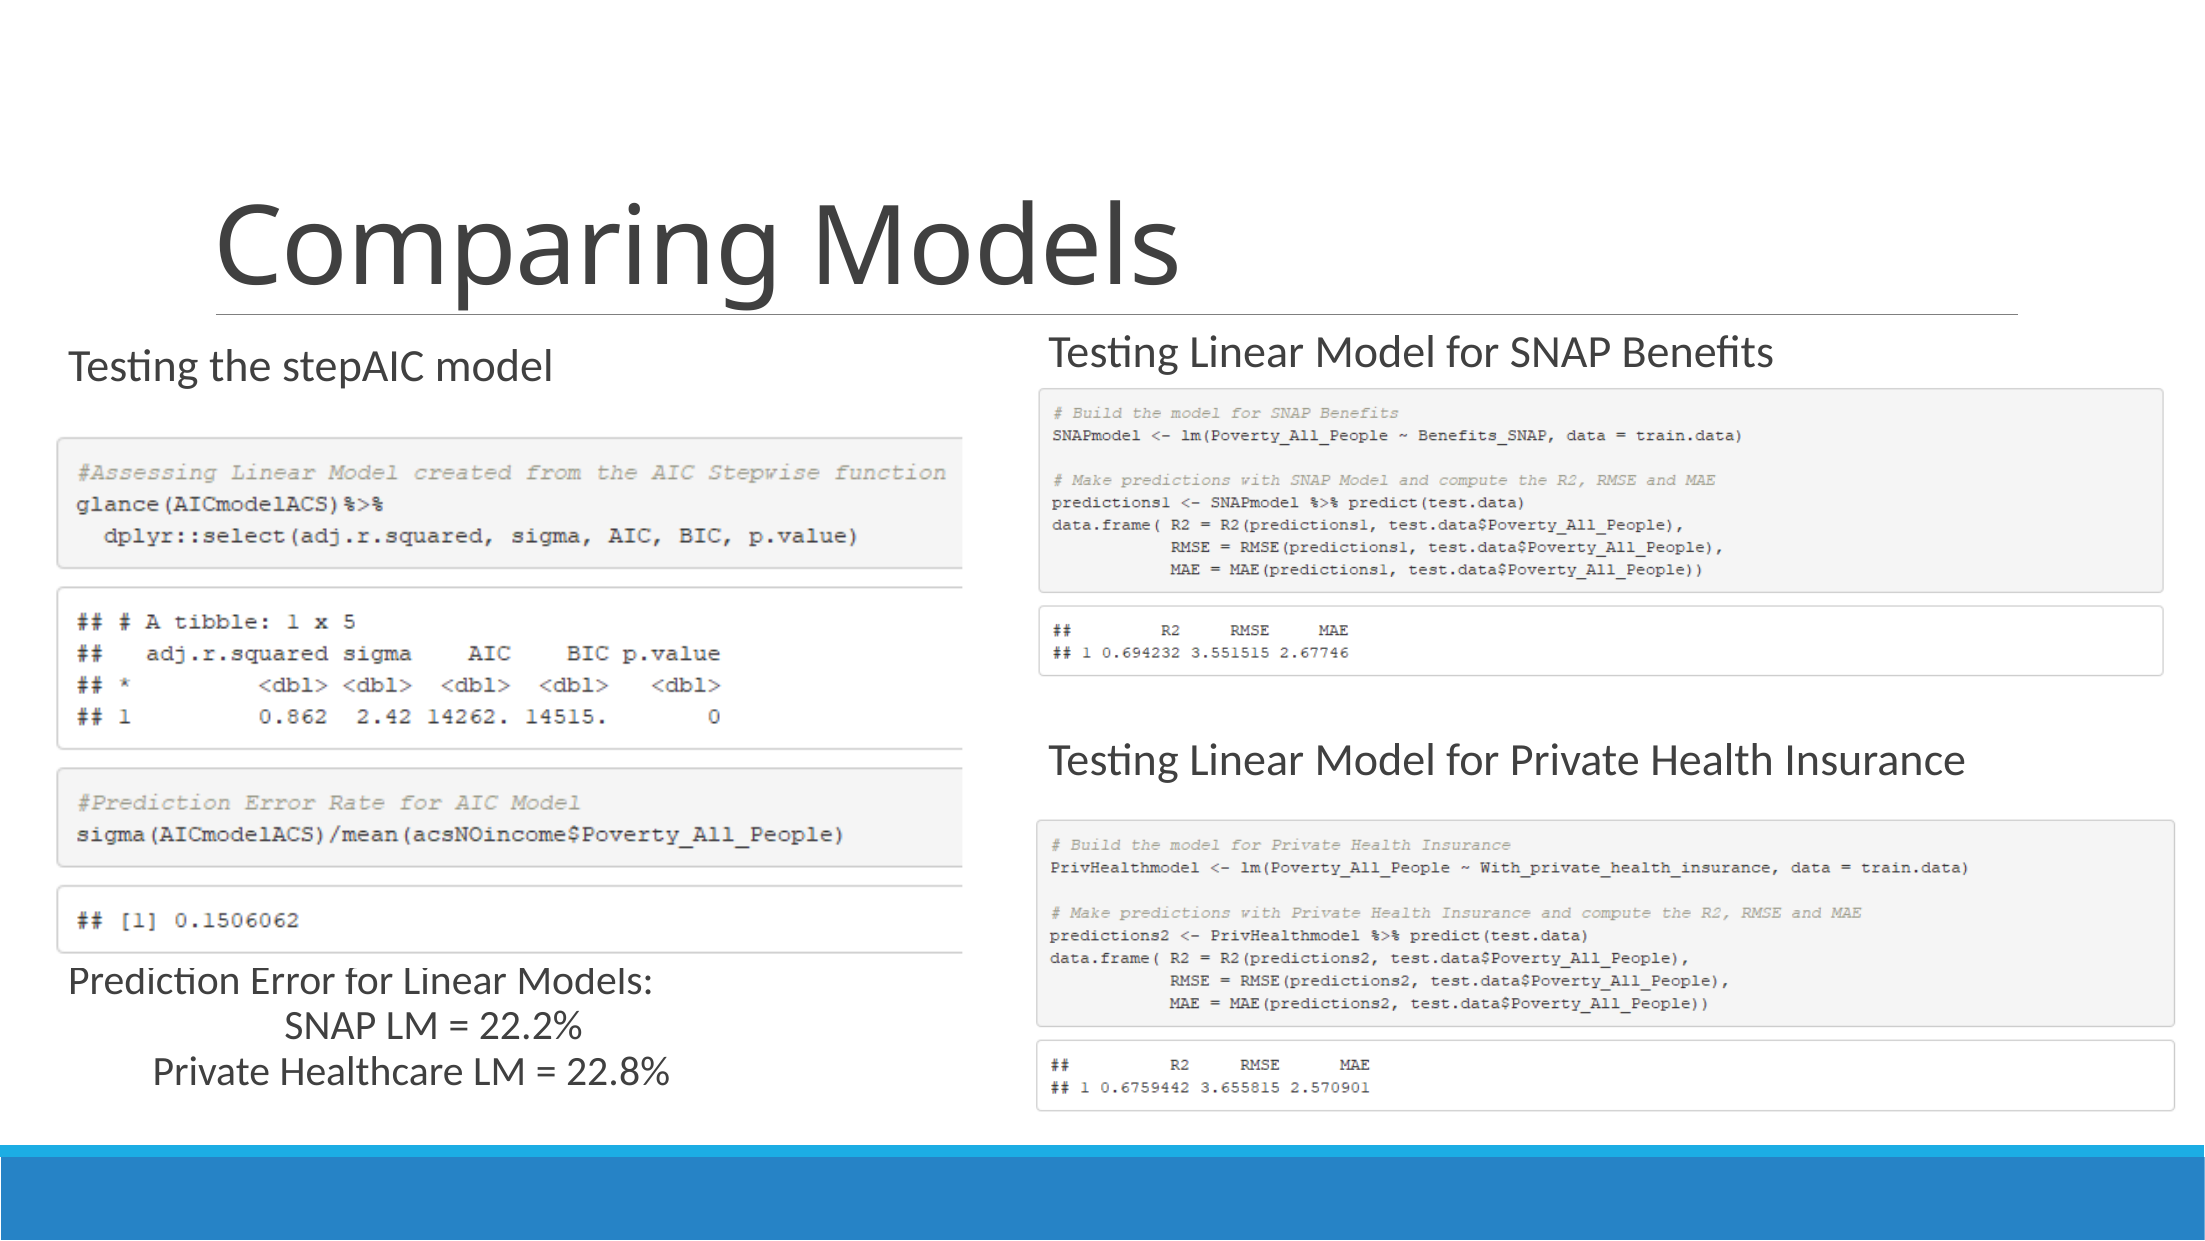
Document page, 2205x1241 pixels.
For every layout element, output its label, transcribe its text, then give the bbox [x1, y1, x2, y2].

picture [48, 427, 963, 968]
picture [1030, 816, 2193, 1119]
text_box Testing Linear Model for SNAP Benefits Testing Linear Model for Private Health Insurance [1048, 685, 2035, 816]
list Testing the stepAIC model Prediction Error for Linear Models: SNAP LM = 22.2% Private Healthcare LM = 22.8% [68, 333, 1023, 1138]
text_box Testing Linear Model for SNAP Benefits Testing Linear Model for Private Health Insurance [1048, 320, 2035, 382]
title Comparing Models [198, 51, 2018, 315]
picture [1030, 382, 2169, 685]
